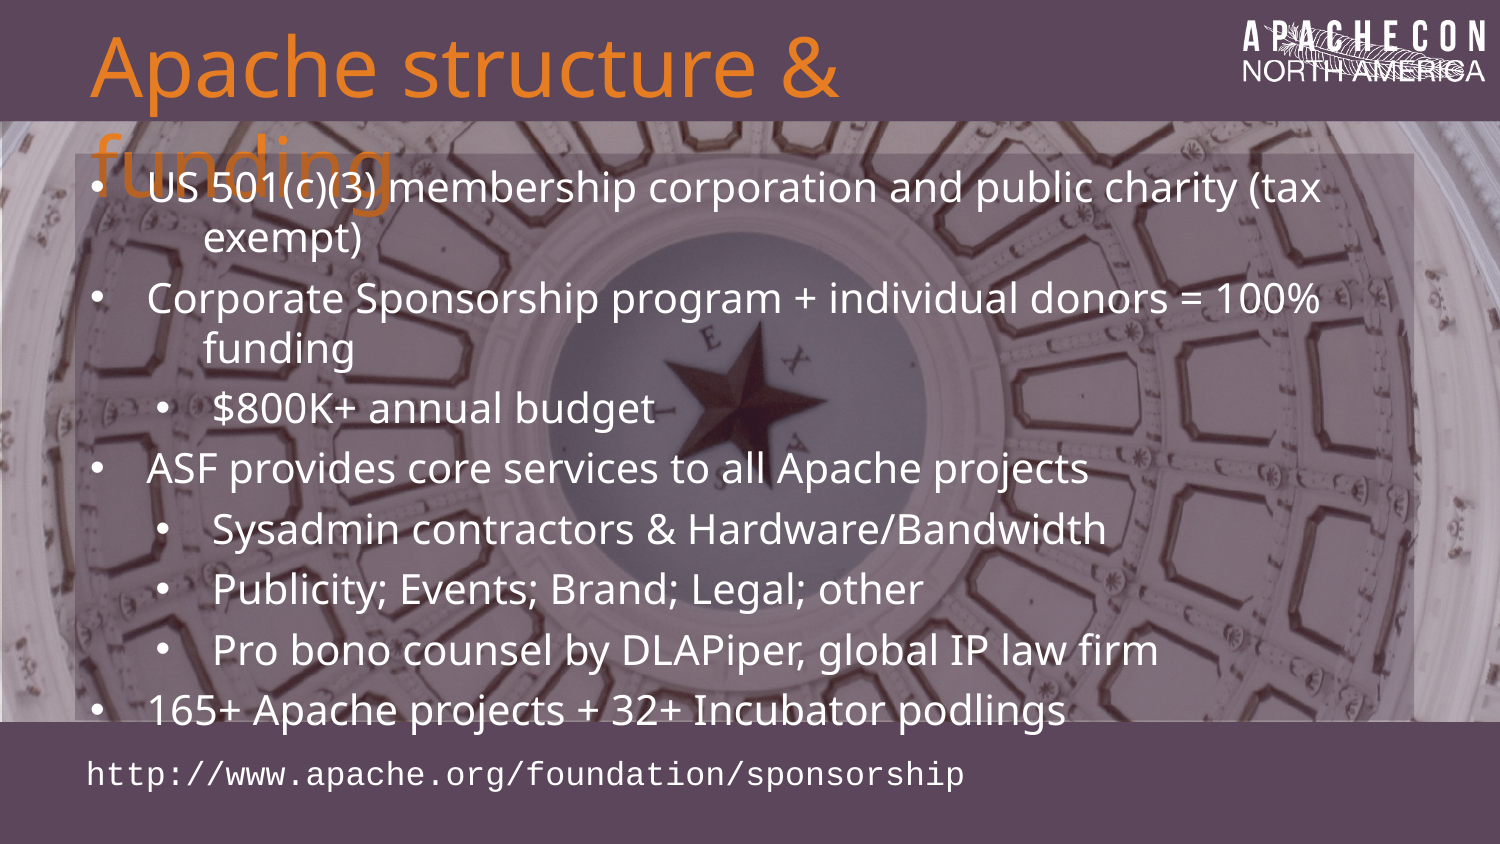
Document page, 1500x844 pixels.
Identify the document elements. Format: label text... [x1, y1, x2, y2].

text_box US 501(c)(3) membership corporation and public charity (tax exempt) Corporate Sponsorship program + individual donors = 100% funding $800K+ annual budget ASF provides core services to all Apache projects Sysadmin contractors & Hardware/Bandwidth Publicity; Events; Brand; Legal; other Pro bono counsel by DLAPiper, global IP law firm 165+ Apache projects + 32+ Incubator podlings [75, 153, 1415, 721]
text_box Apache structure & funding [75, 6, 1116, 107]
text_box http://www.apache.org/foundation/sponsorship [70, 744, 1106, 805]
picture [0, 0, 1500, 844]
